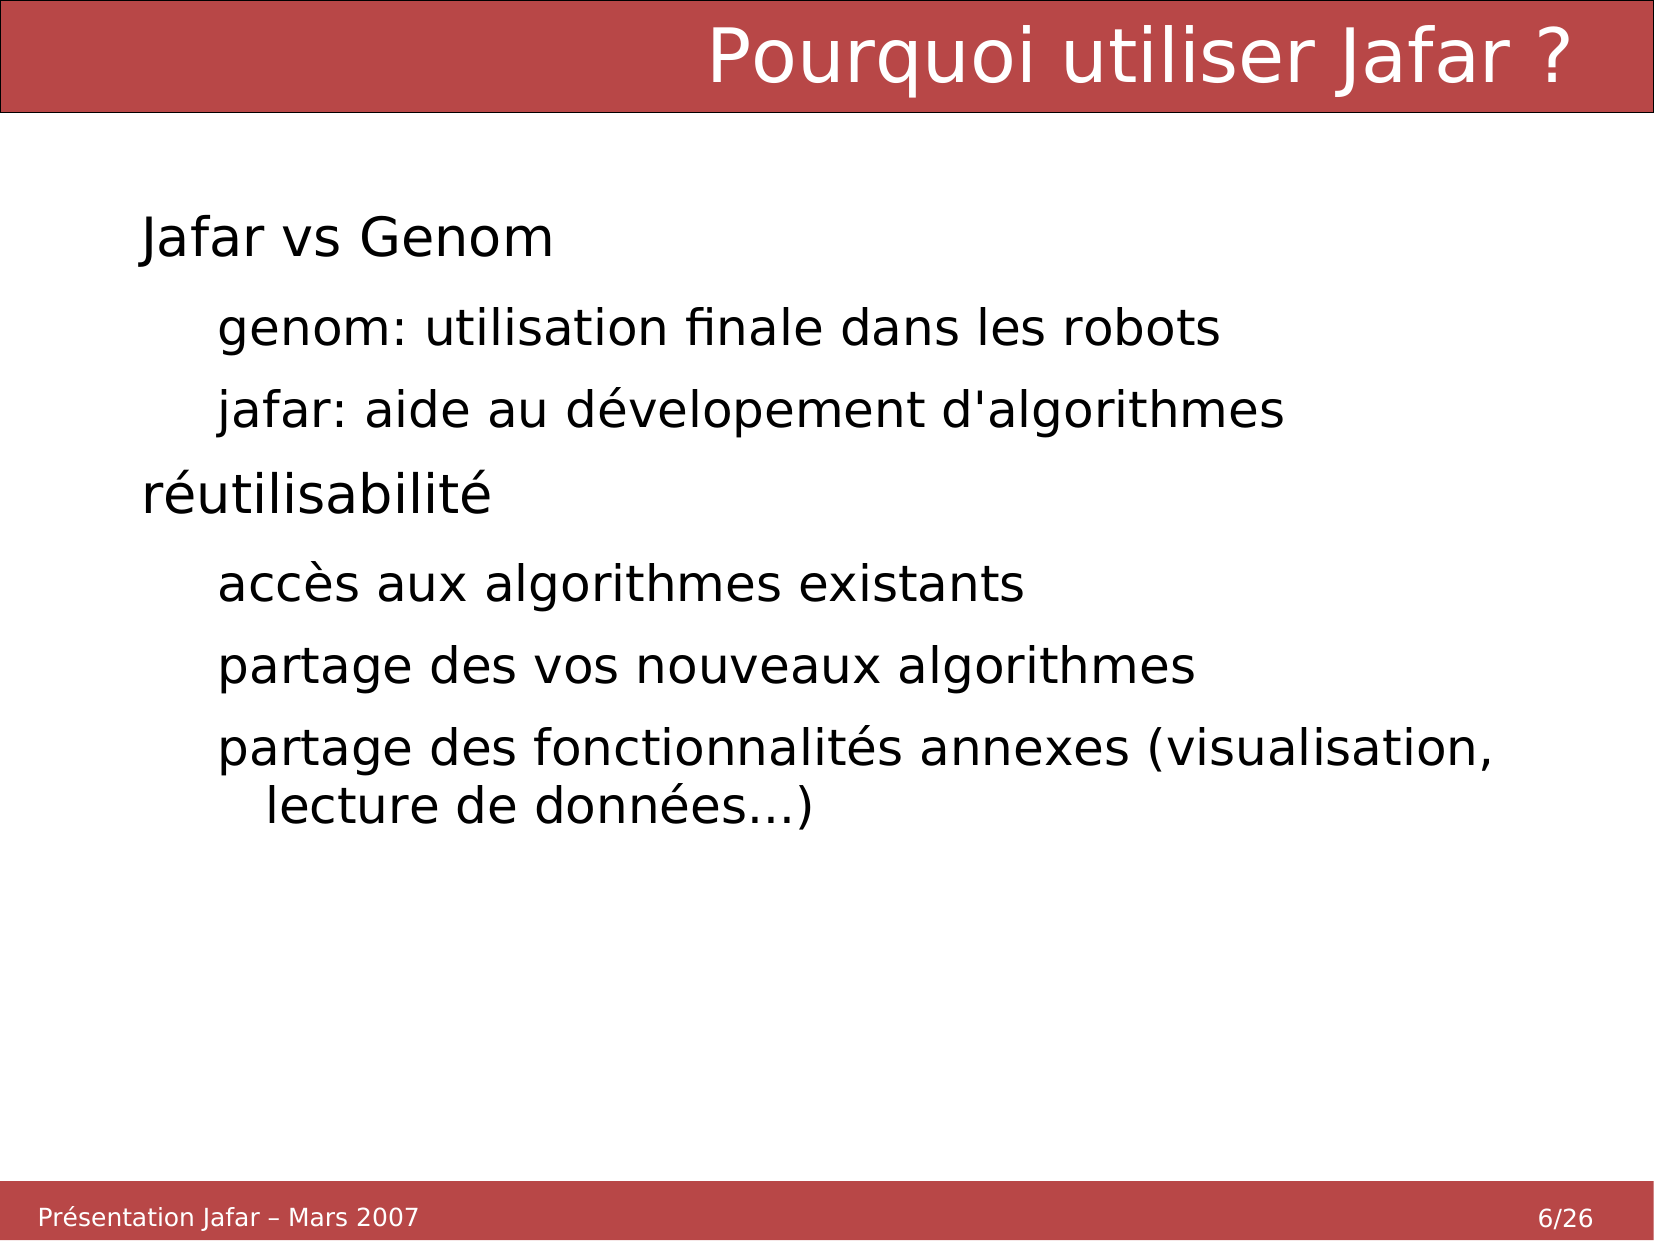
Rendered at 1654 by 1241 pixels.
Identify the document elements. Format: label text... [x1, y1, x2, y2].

title Pourquoi utiliser Jafar ? [0, 0, 1654, 113]
list Jafar vs Genom genom: utilisation finale dans les robots jafar: aide au dévelopement d'algorithmes réutilisabilité accès aux algorithmes existants partage des vos nouveaux algorithmes partage des fonctionnalités annexes (visualisation, lecture de données...) [123, 206, 1536, 1152]
